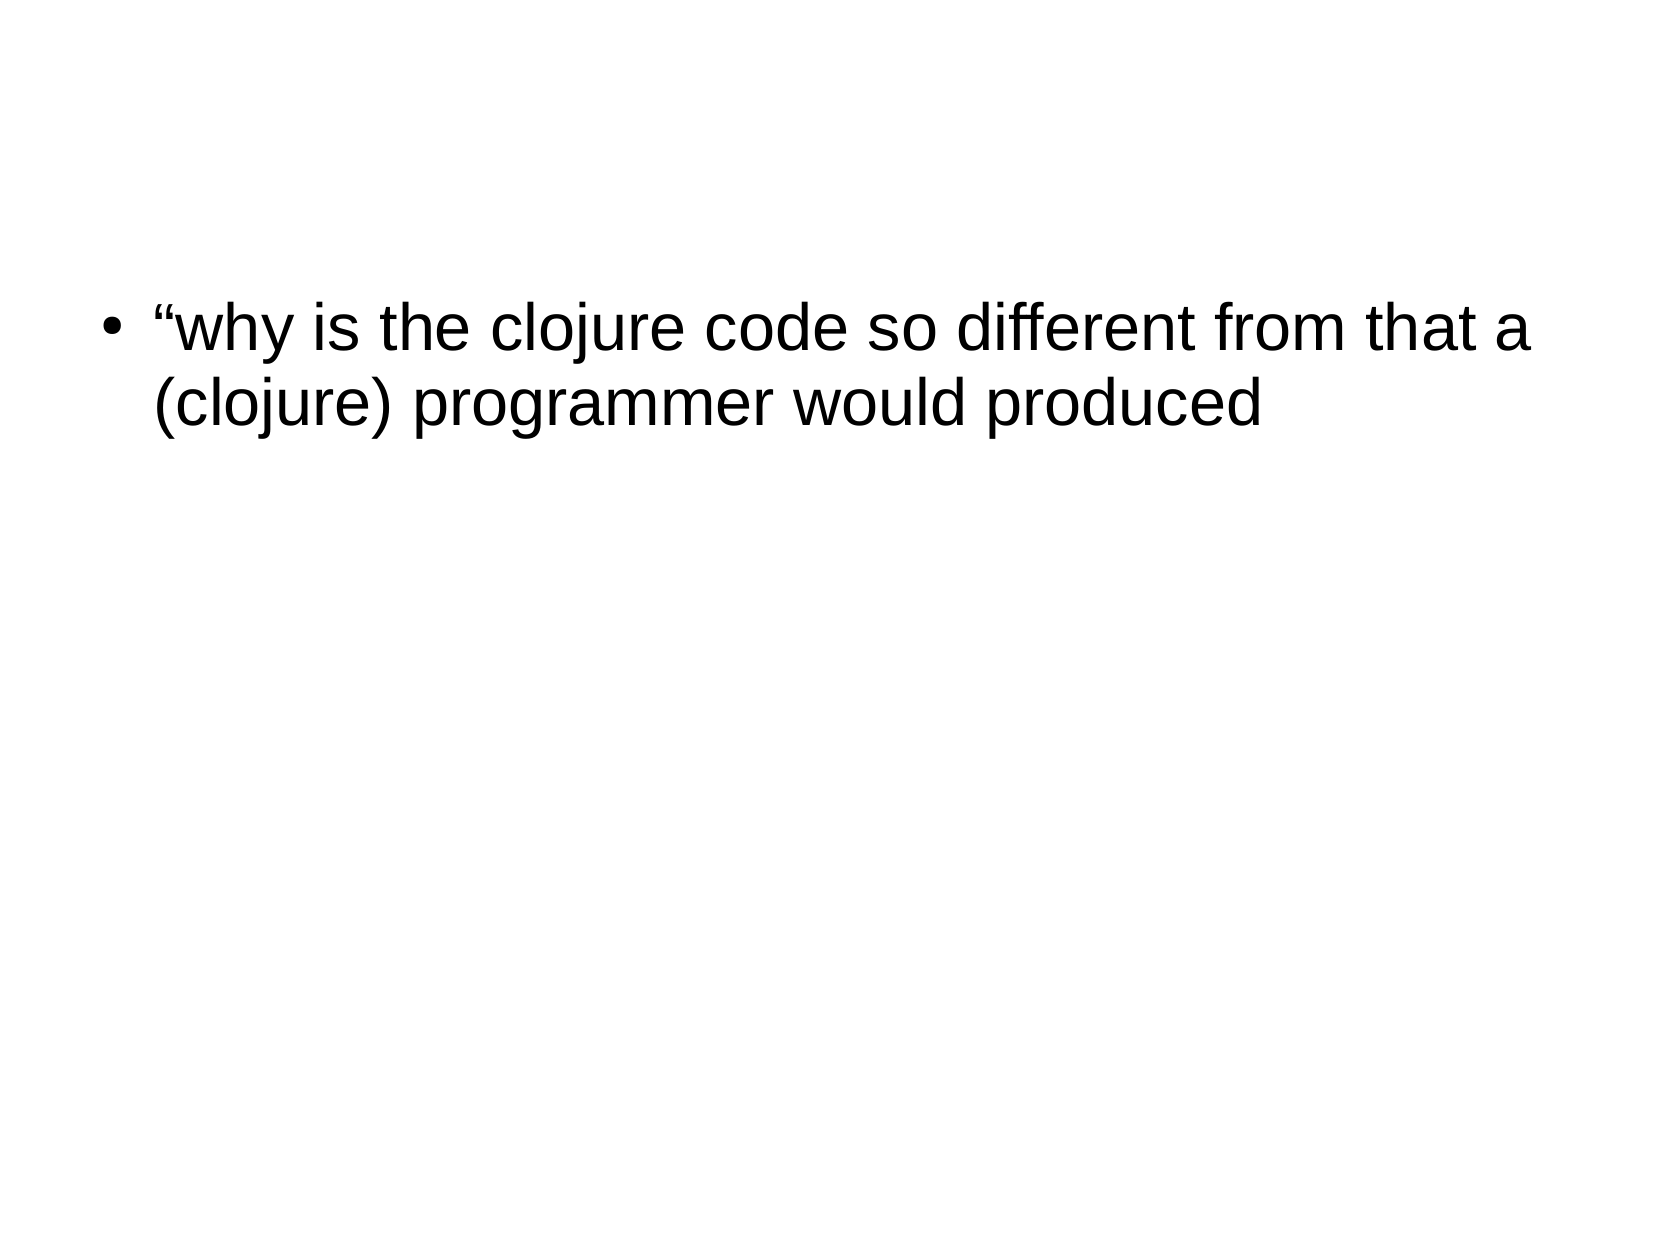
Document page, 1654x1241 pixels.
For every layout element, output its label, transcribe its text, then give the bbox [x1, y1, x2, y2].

list “why is the clojure code so different from that a (clojure) programmer would produced [82, 290, 1571, 1109]
